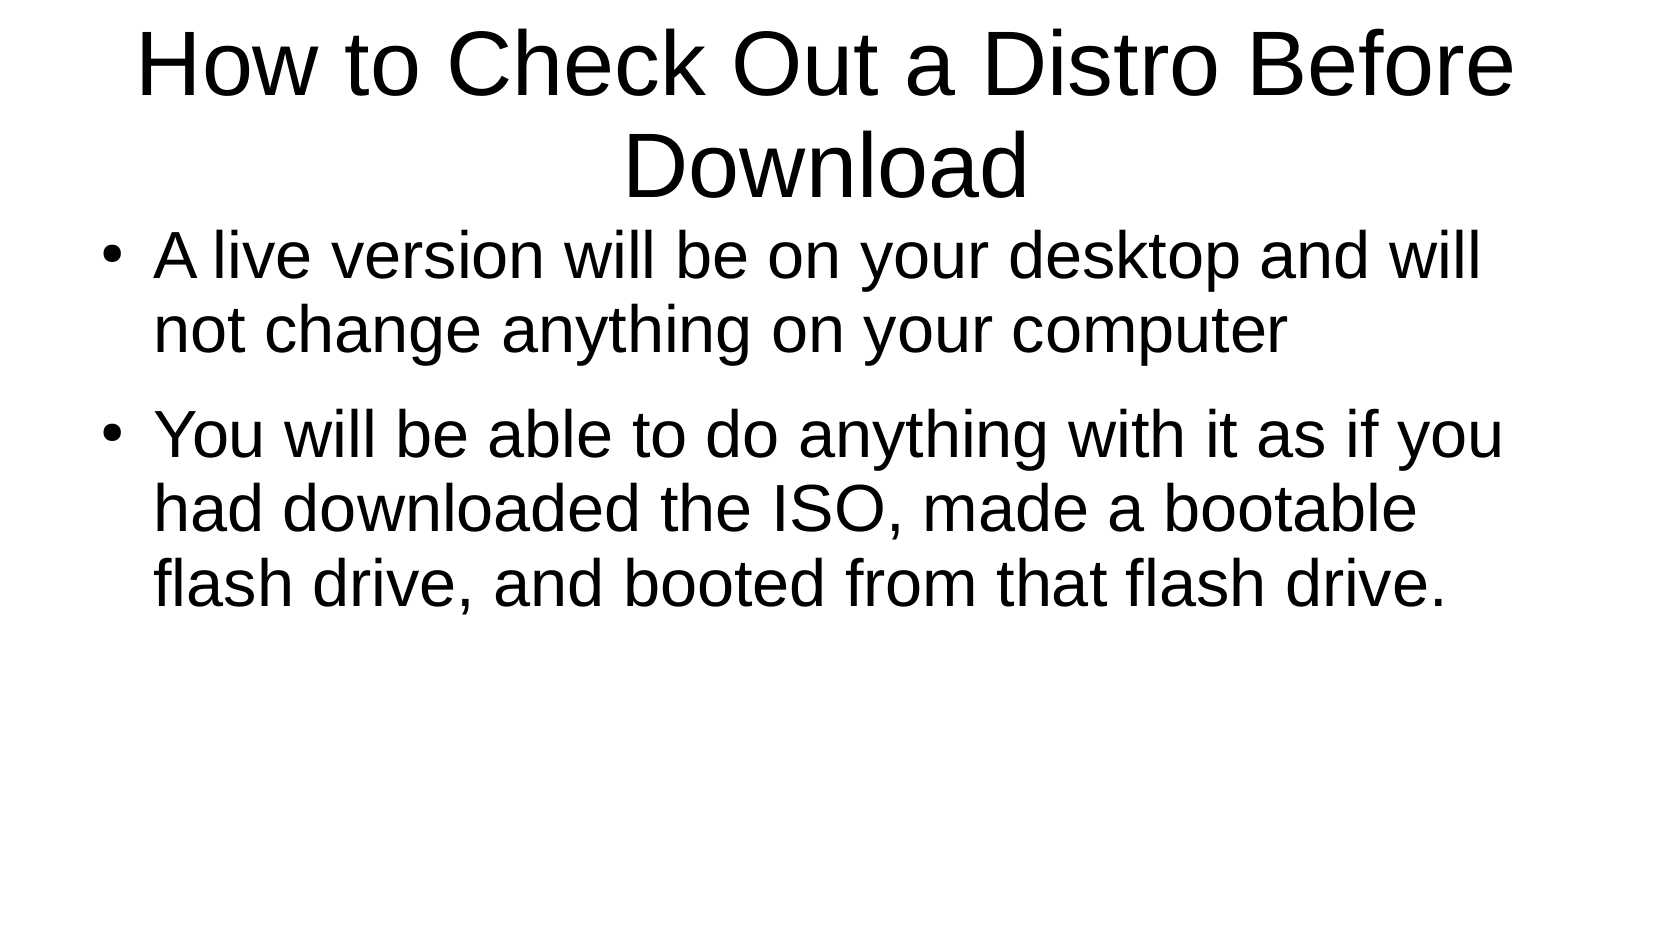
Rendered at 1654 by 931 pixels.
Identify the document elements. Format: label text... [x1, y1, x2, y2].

list A live version will be on your desktop and will not change anything on your computer You will be able to do anything with it as if you had downloaded the ISO, made a bootable flash drive, and booted from that flash drive. [82, 217, 1571, 758]
title How to Check Out a Distro Before Download [82, 12, 1571, 217]
